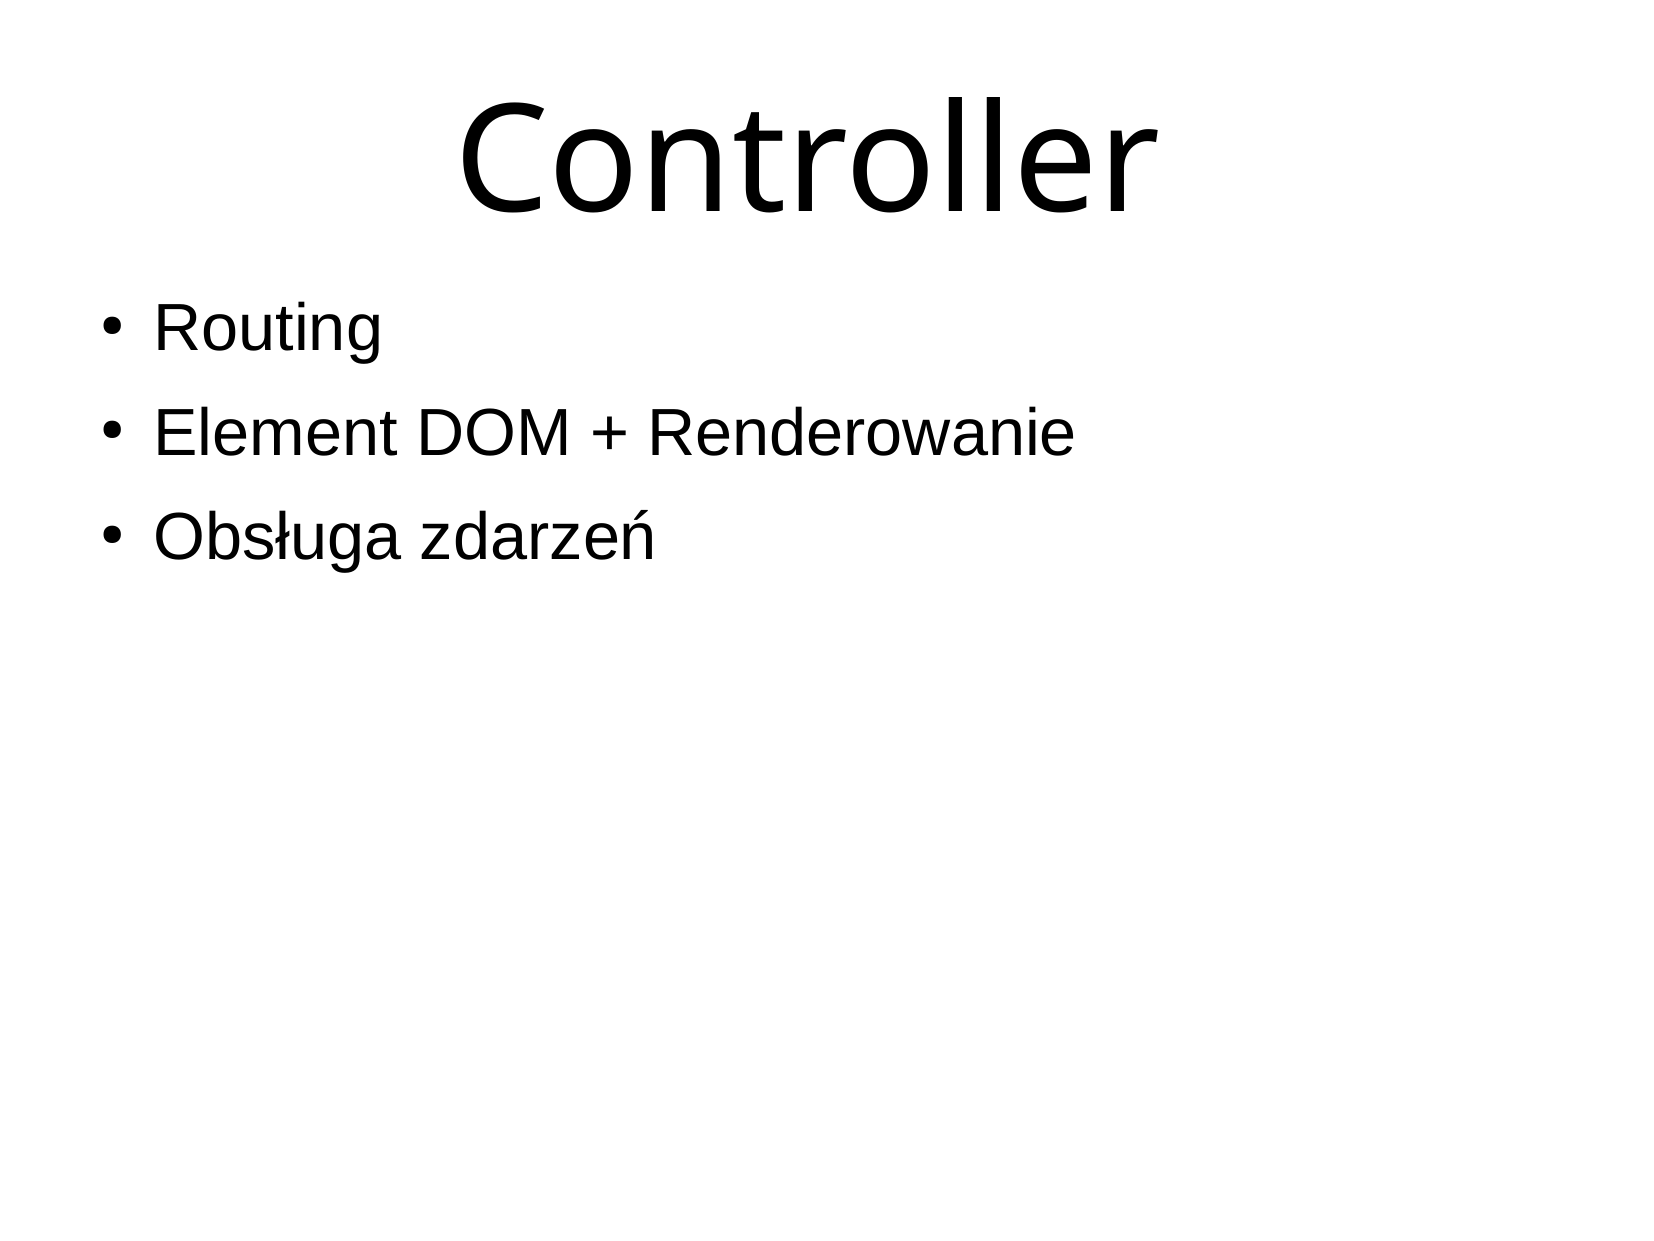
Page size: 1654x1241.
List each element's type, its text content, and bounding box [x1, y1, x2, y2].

list Routing Element DOM + Renderowanie Obsługa zdarzeń [82, 290, 1571, 1109]
title Controller [82, 49, 1571, 257]
